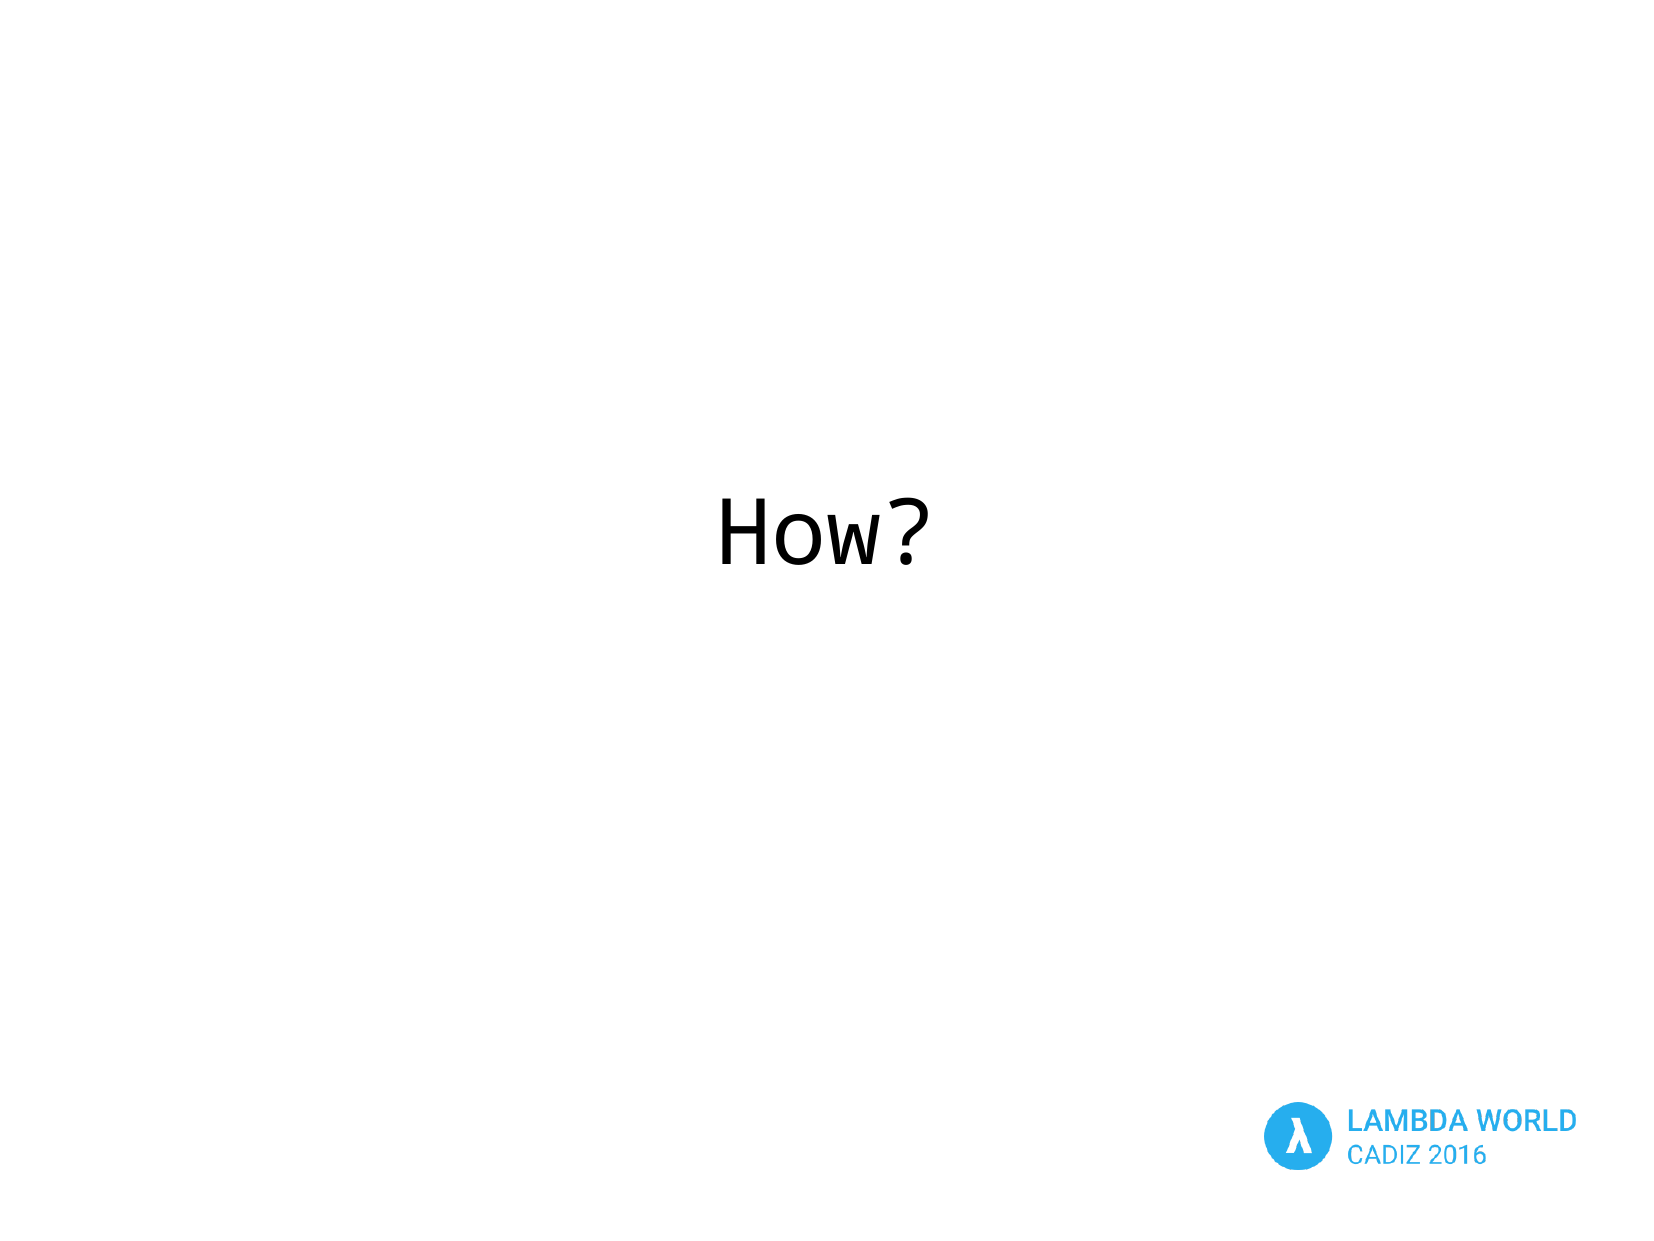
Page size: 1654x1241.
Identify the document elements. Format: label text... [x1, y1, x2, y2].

subtitle How? [82, 49, 1571, 1010]
picture [1264, 1102, 1576, 1171]
